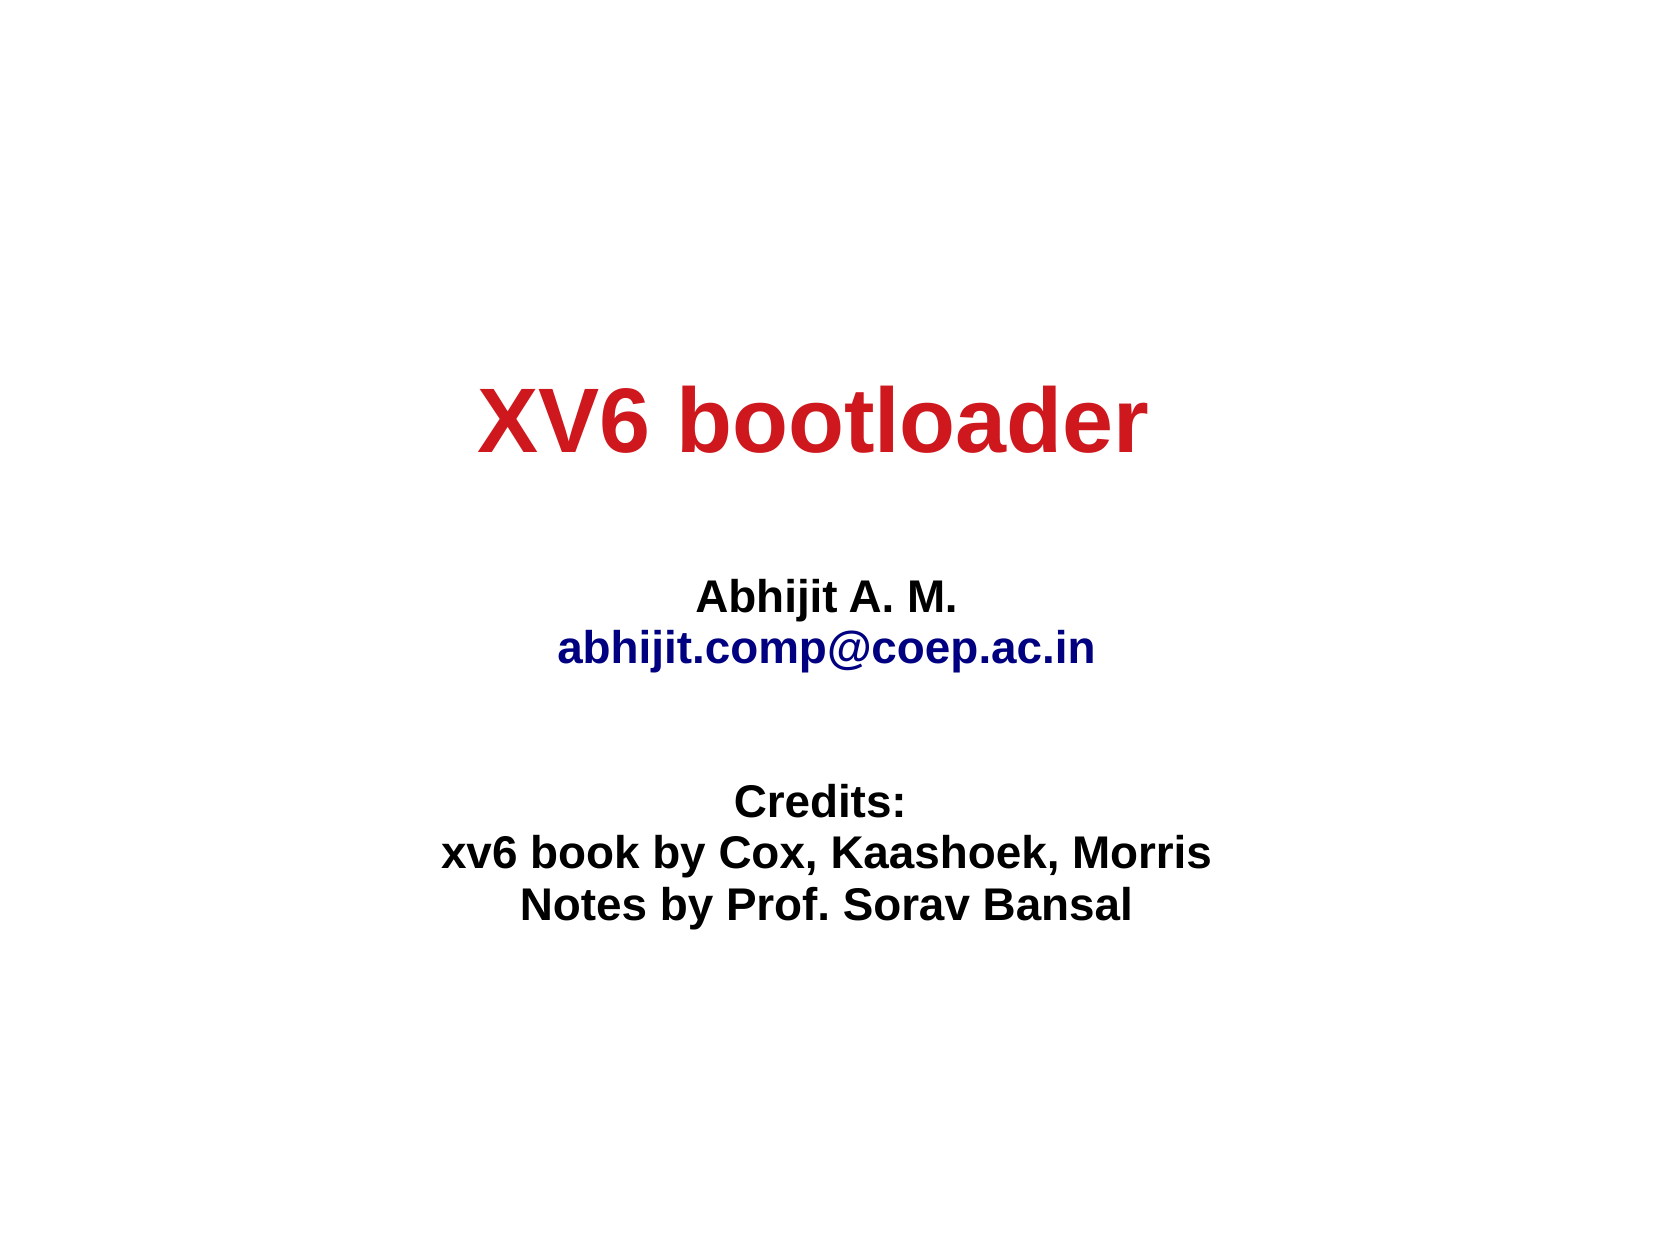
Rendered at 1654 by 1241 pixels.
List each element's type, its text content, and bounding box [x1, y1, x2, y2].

subtitle XV6 bootloader Abhijit A. M. abhijit.comp@coep.ac.in Credits: xv6 book by Cox, Kaashoek, Morris Notes by Prof. Sorav Bansal [82, 290, 1571, 1010]
